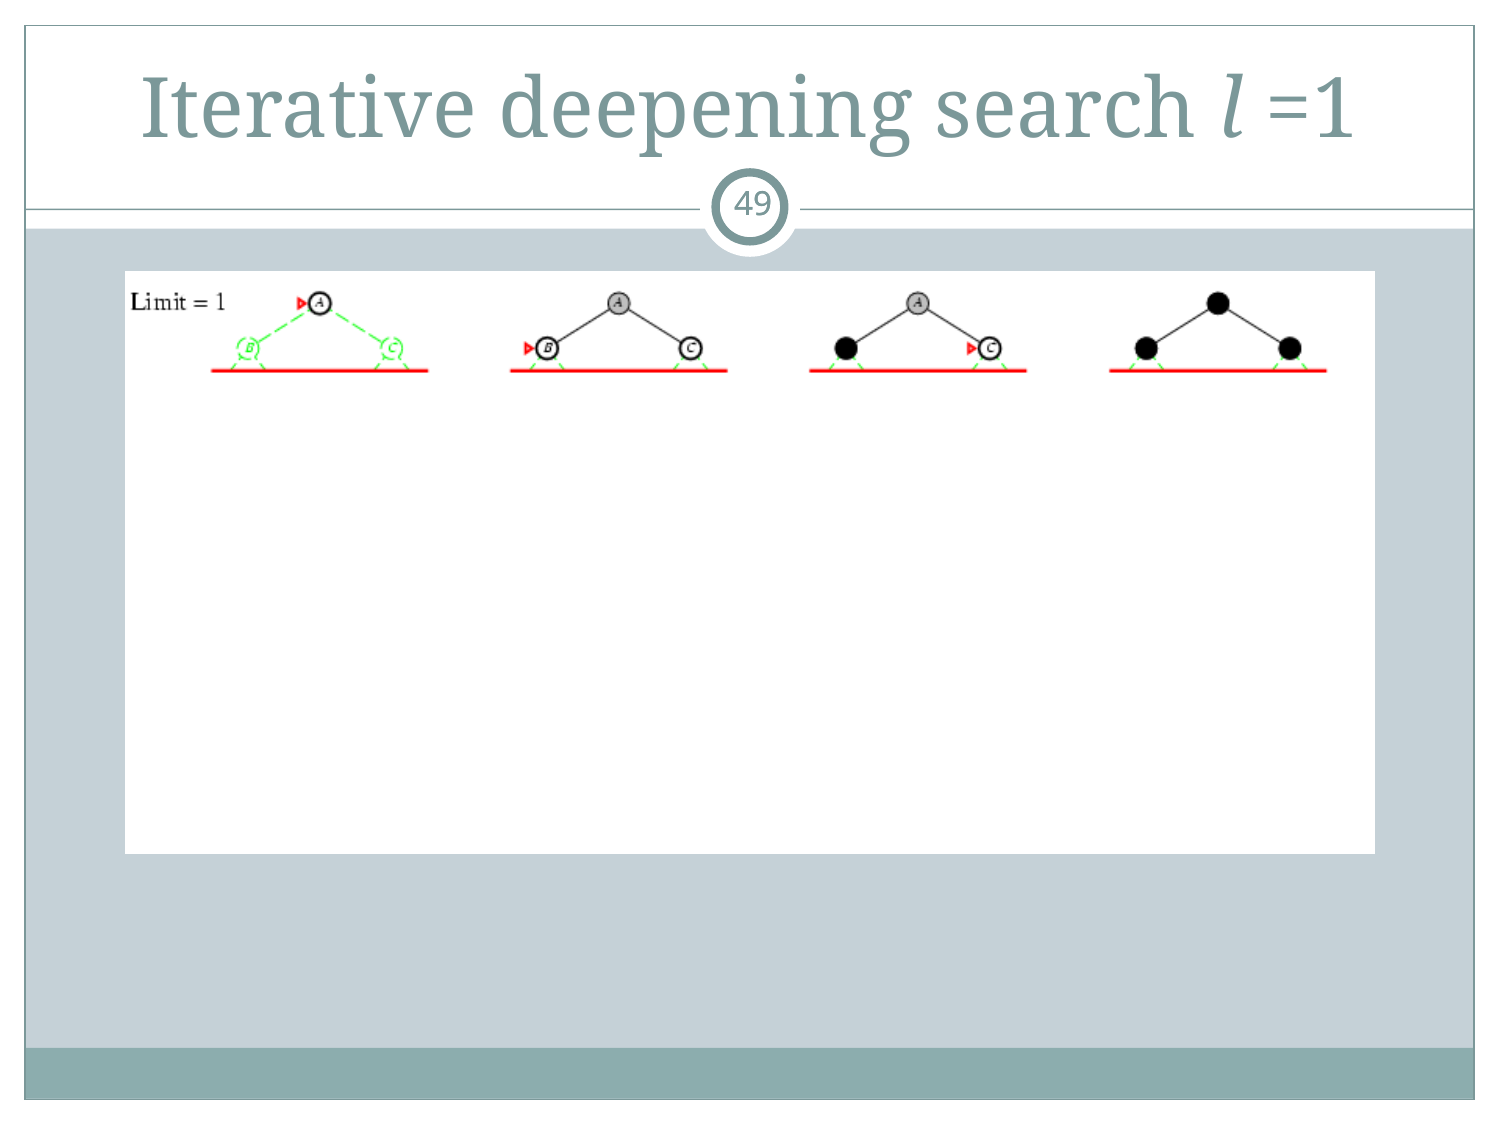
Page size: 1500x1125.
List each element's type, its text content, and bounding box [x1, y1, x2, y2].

title Iterative deepening search l =1 [49, 37, 1450, 162]
slide_number <number> [715, 168, 791, 241]
picture [125, 271, 1375, 854]
